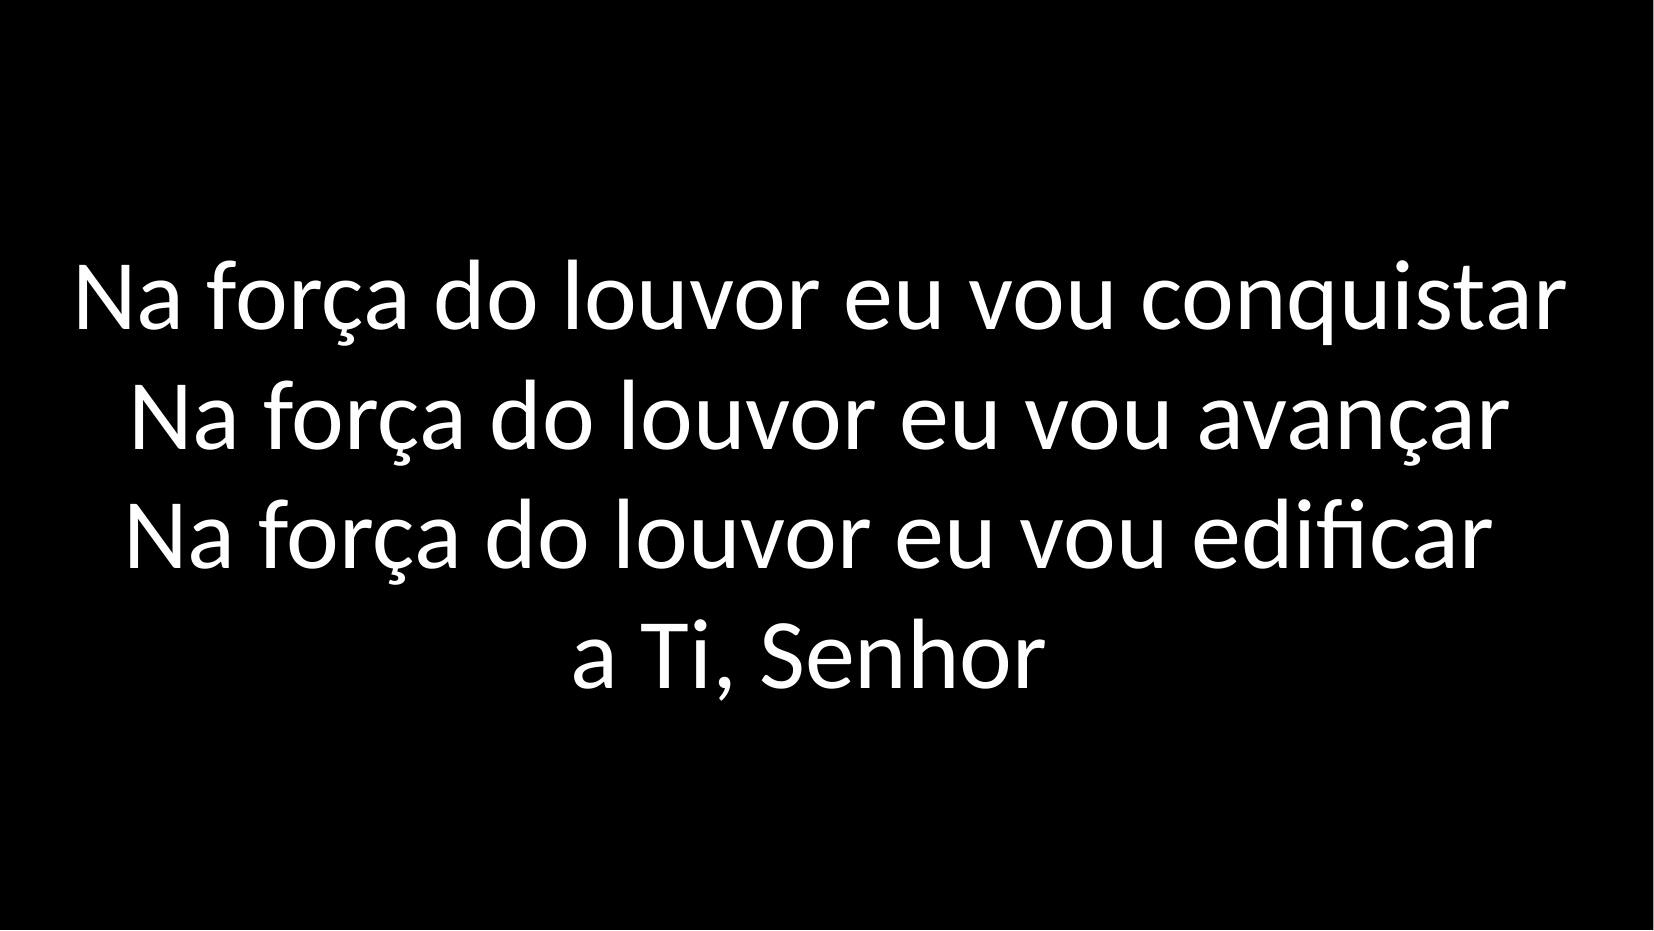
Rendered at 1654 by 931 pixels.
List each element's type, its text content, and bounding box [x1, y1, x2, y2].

title Na força do louvor eu vou conquistar Na força do louvor eu vou avançar Na força do louvor eu vou edificar a Ti, Senhor [25, 37, 1615, 901]
